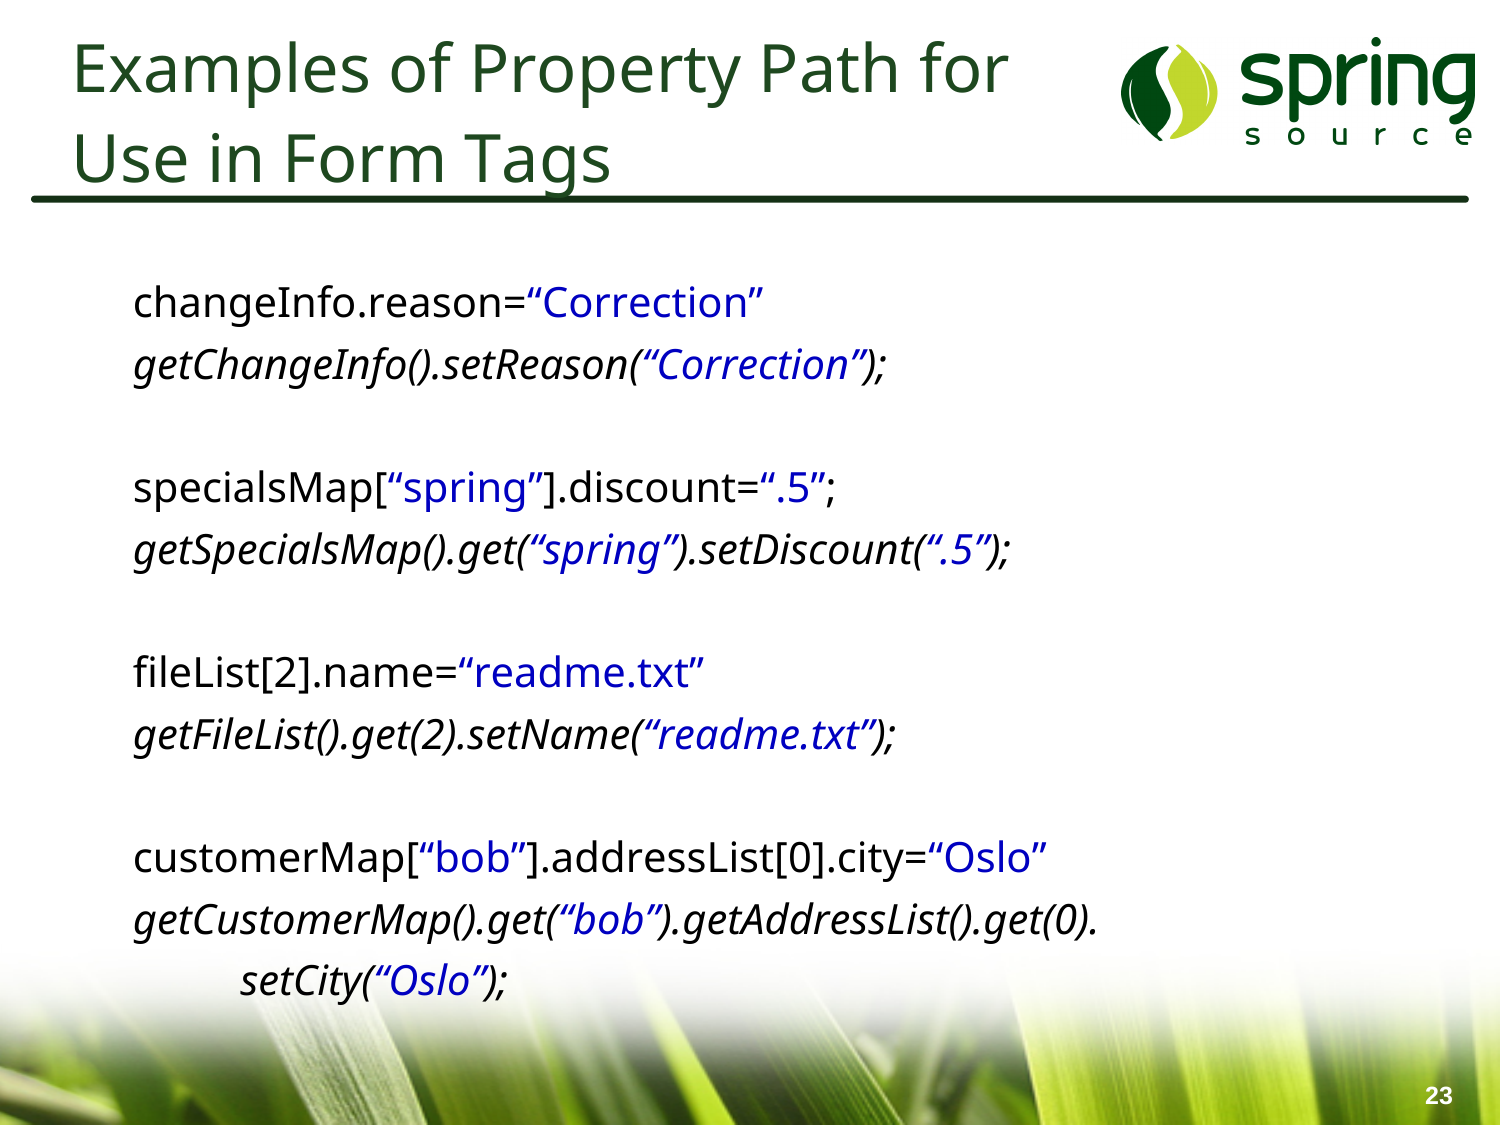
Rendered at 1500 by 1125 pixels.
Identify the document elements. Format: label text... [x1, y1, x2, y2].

picture [453, 981, 465, 992]
picture [0, 944, 1500, 1125]
picture [1121, 37, 1475, 145]
picture [395, 981, 412, 992]
list changeInfo.reason=“Correction” getChangeInfo().setReason(“Correction”); specialsMap[“spring”].discount=“.5”; getSpecialsMap().get(“spring”).setDiscount(“.5”); fileList[2].name=“readme.txt” getFileList().get(2).setName(“readme.txt”); customerMap[“bob”].addressList[0].city=“Oslo” getCustomerMap().get(“bob”).getAddressList().get(0). setCity(“Oslo”); [117, 269, 1377, 981]
picture [348, 981, 354, 990]
title Examples of Property Path for Use in Form Tags [56, 13, 1089, 191]
